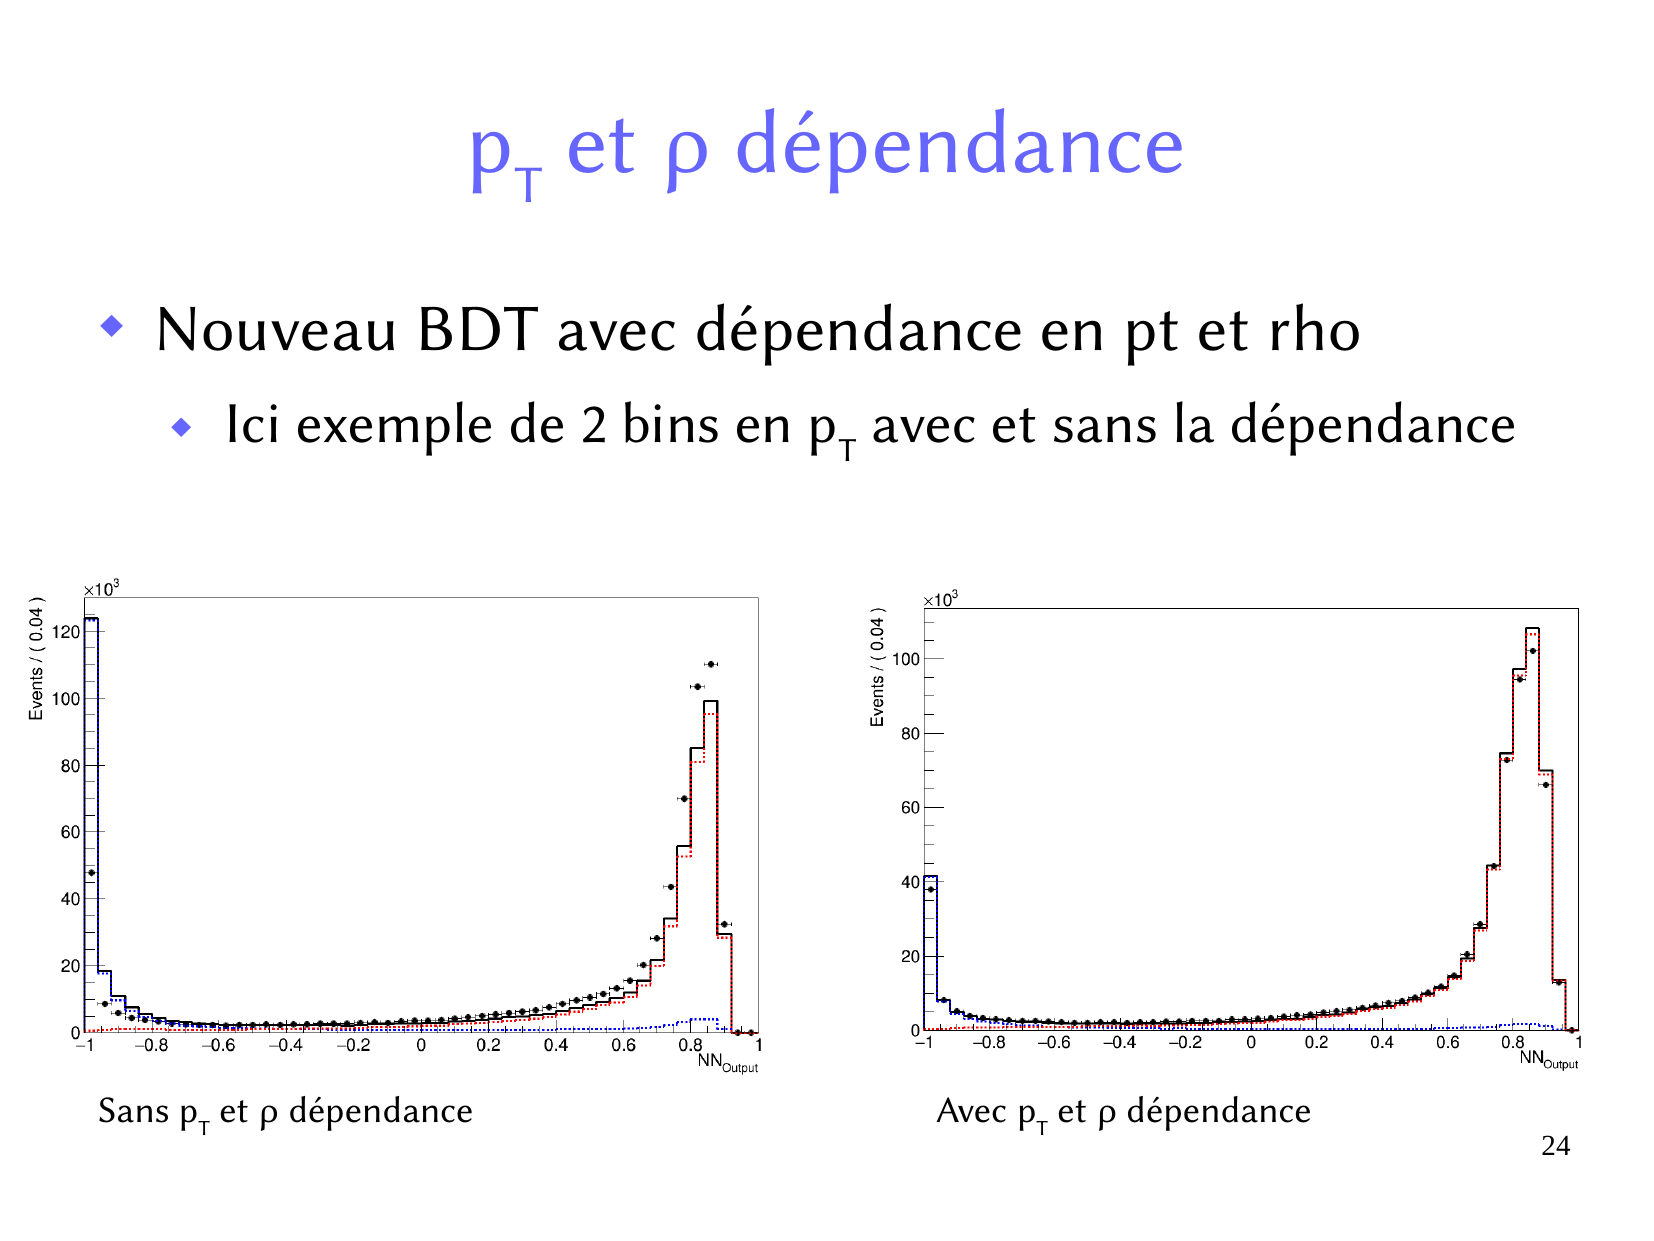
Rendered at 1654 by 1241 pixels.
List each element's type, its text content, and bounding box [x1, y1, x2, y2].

text_box Sans pT et ρ dépendance [82, 1082, 556, 1158]
picture [0, 543, 1654, 1087]
list Nouveau BDT avec dépendance en pt et rho Ici exemple de 2 bins en pT avec et sans la dépendance [82, 290, 1571, 555]
title pT et ρ dépendance [82, 49, 1571, 257]
text_box Avec pT et ρ dépendance [921, 1082, 1583, 1149]
